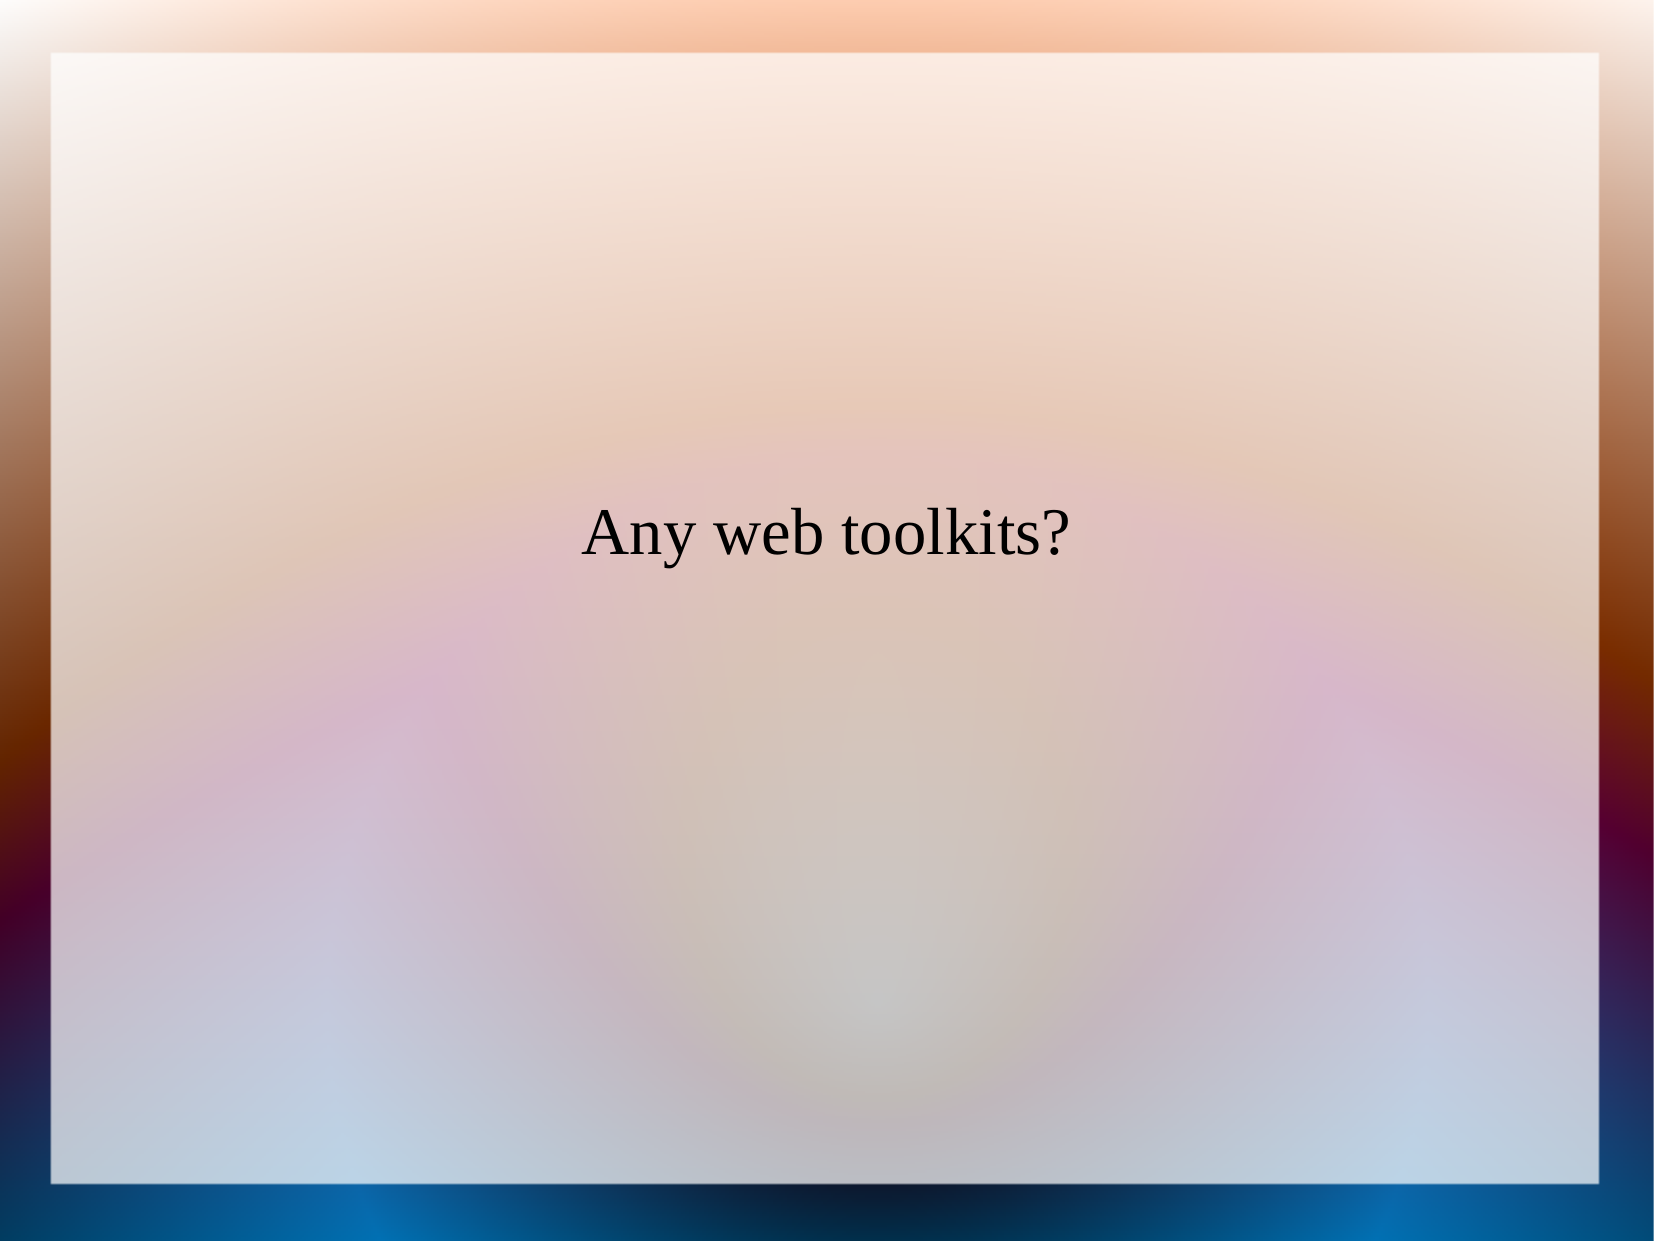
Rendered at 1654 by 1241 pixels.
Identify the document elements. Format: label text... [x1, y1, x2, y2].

subtitle Any web toolkits? [82, 55, 1571, 1010]
picture [0, 0, 1654, 1241]
